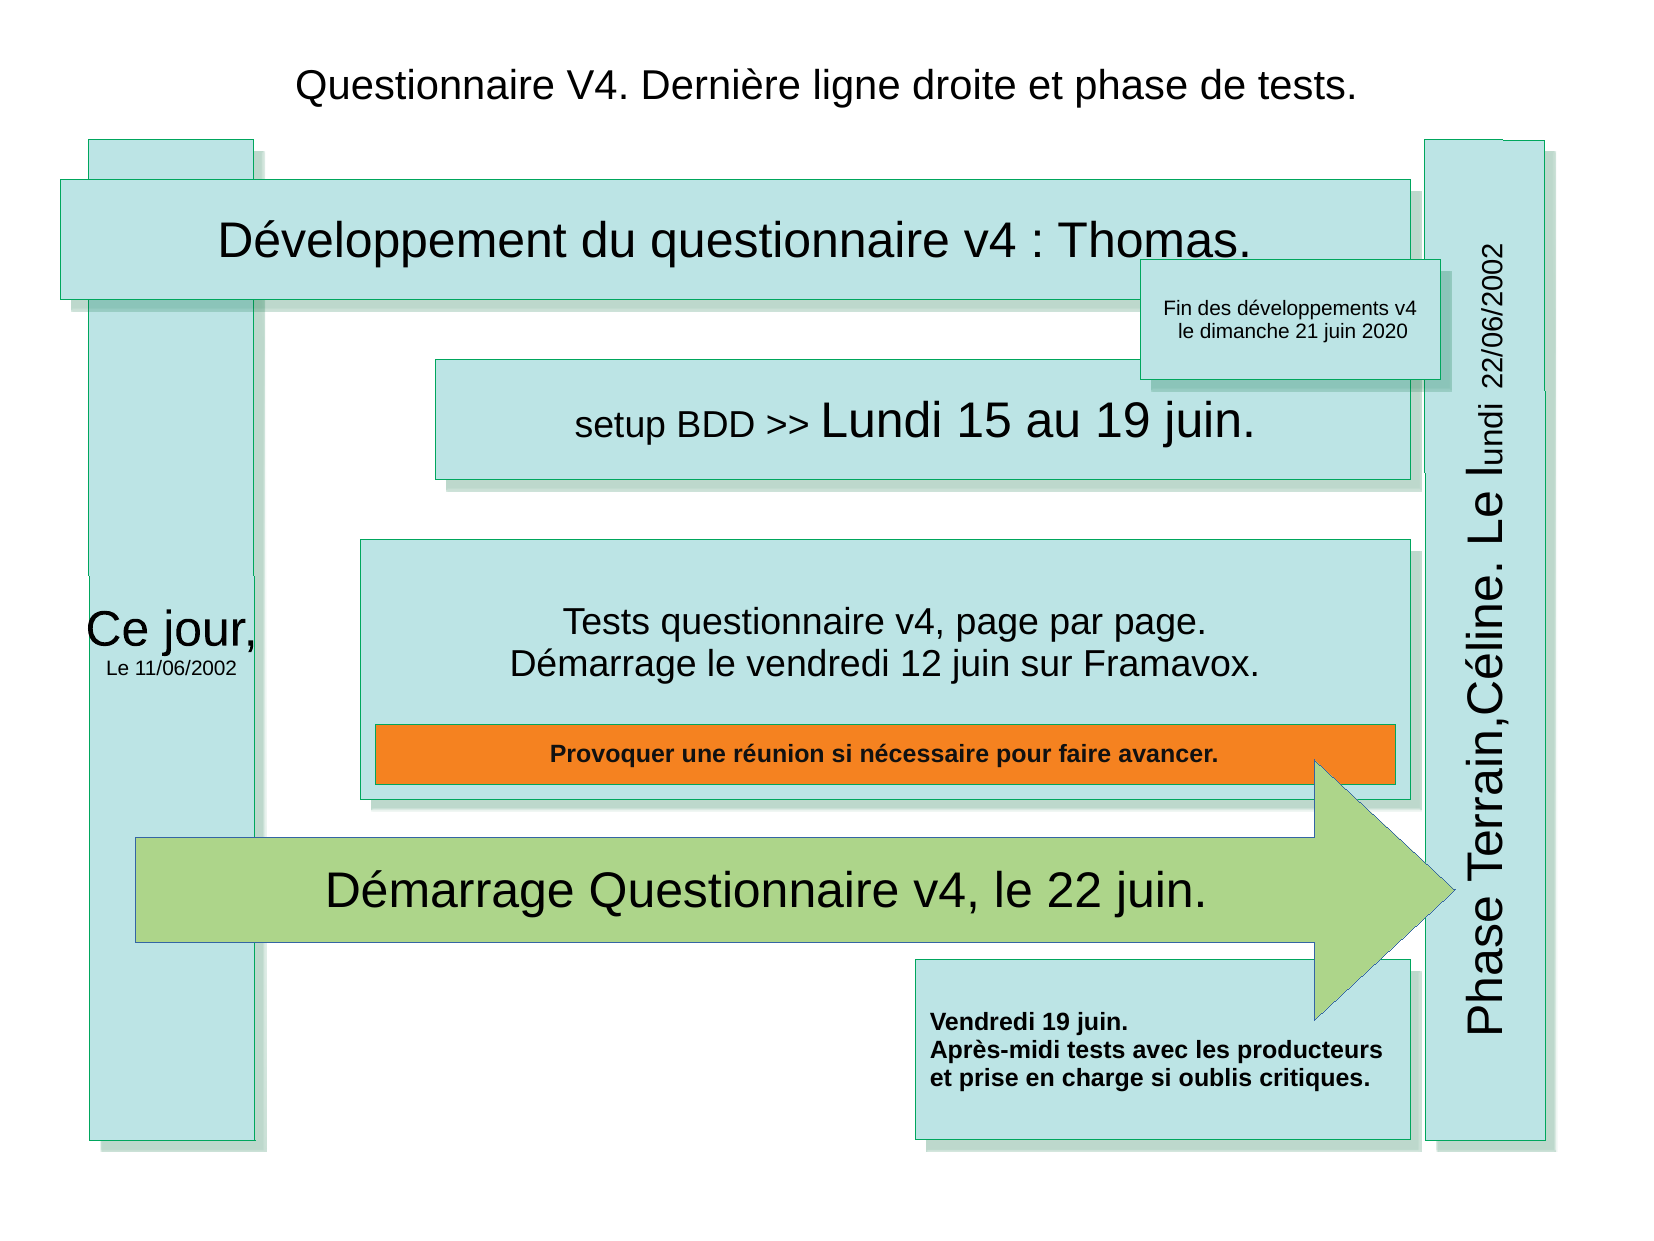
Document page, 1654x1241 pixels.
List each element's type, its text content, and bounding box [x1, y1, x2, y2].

text_box Vendredi 19 juin. Après-midi tests avec les producteurs et prise en charge si oublis critiques. [915, 959, 1411, 1140]
text_box Tests questionnaire v4, page par page. Démarrage le vendredi 12 juin sur Framavox. [360, 539, 1411, 800]
text_box Ce jour, Le 11/06/2002 [88, 139, 254, 179]
text_box setup BDD >> Lundi 15 au 19 juin. [435, 359, 1411, 480]
title Questionnaire V4. Dernière ligne droite et phase de tests. [82, 49, 1571, 121]
text_box Développement du questionnaire v4 : Thomas. [60, 179, 1411, 300]
text_box Ce jour, Le 11/06/2002 [88, 300, 256, 1141]
text_box Démarrage Questionnaire v4, le 22 juin. [135, 759, 1456, 1021]
text_box Provoquer une réunion si nécessaire pour faire avancer. [375, 724, 1396, 785]
text_box Phase Terrain,Céline. Le lundi 22/06/2002 [1424, 139, 1546, 1141]
text_box Fin des développements v4 le dimanche 21 juin 2020 [1140, 259, 1441, 380]
